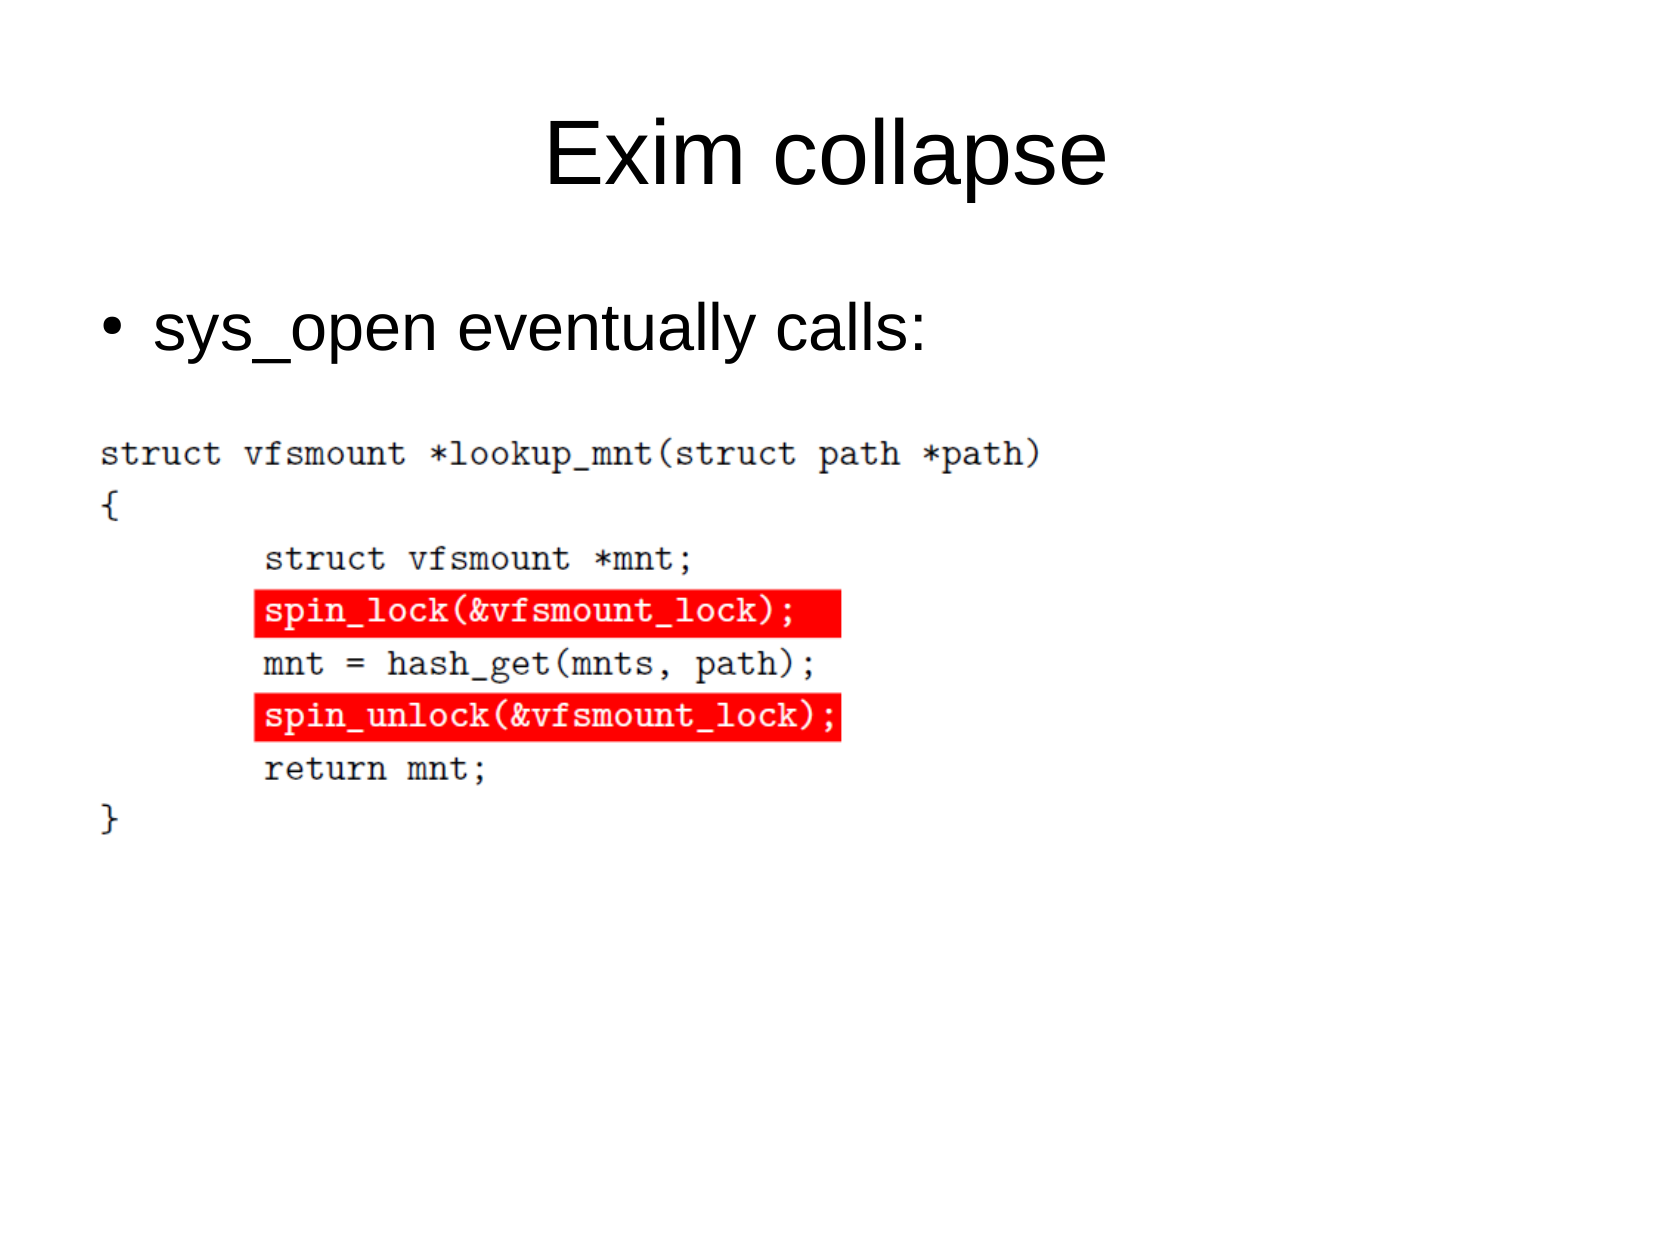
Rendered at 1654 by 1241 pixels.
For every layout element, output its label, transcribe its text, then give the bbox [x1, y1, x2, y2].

title Exim collapse [82, 49, 1571, 257]
picture [87, 425, 1066, 842]
list sys_open eventually calls: [82, 290, 1571, 1010]
